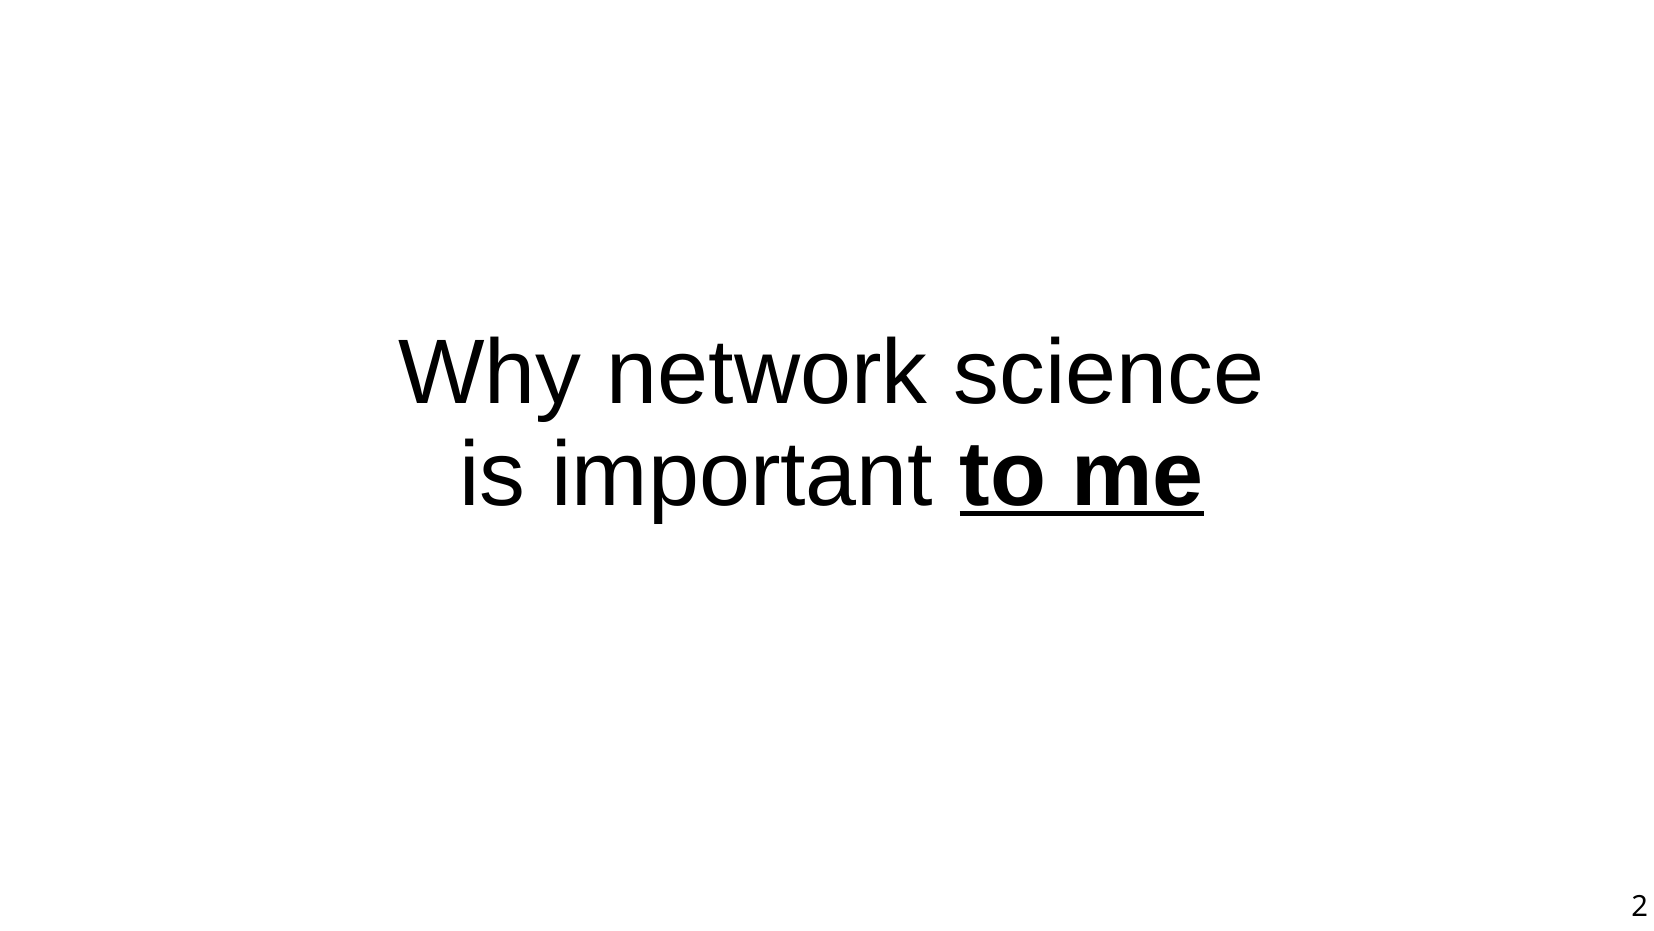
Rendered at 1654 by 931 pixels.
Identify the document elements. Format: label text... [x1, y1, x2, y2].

title Why network science is important to me [87, 320, 1576, 526]
